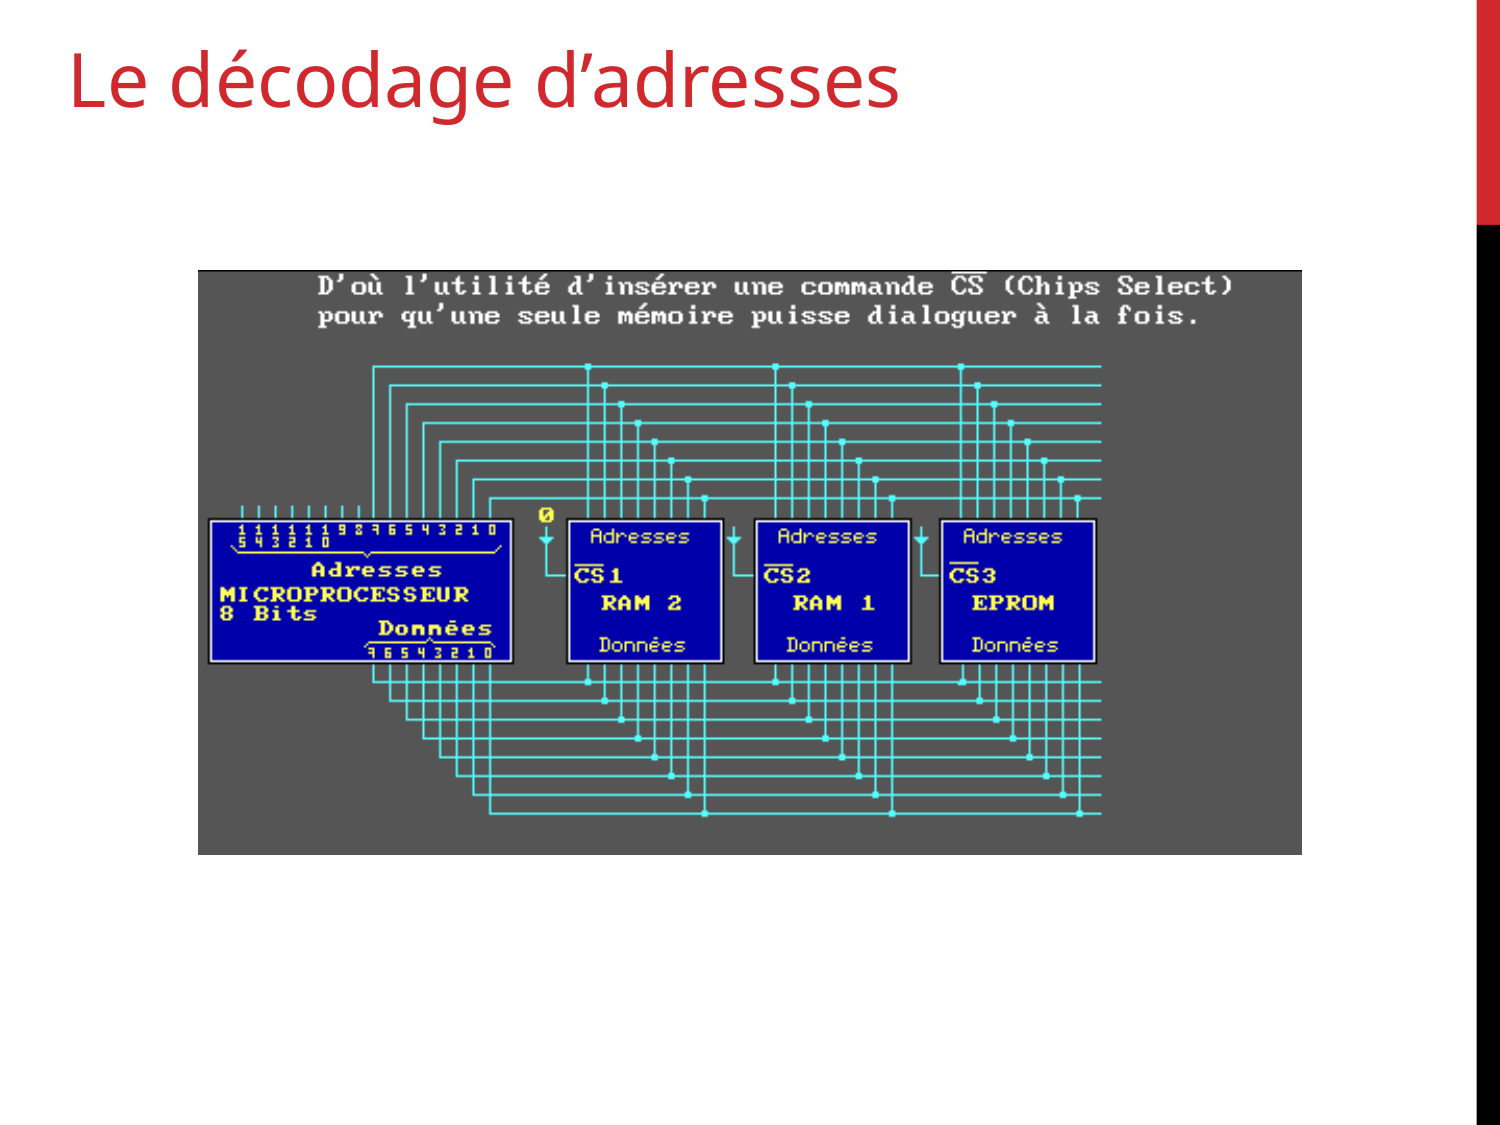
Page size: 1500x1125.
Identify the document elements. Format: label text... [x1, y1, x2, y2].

title Le décodage d’adresses [53, 25, 1459, 173]
list [75, 184, 1424, 882]
picture [198, 270, 1302, 855]
